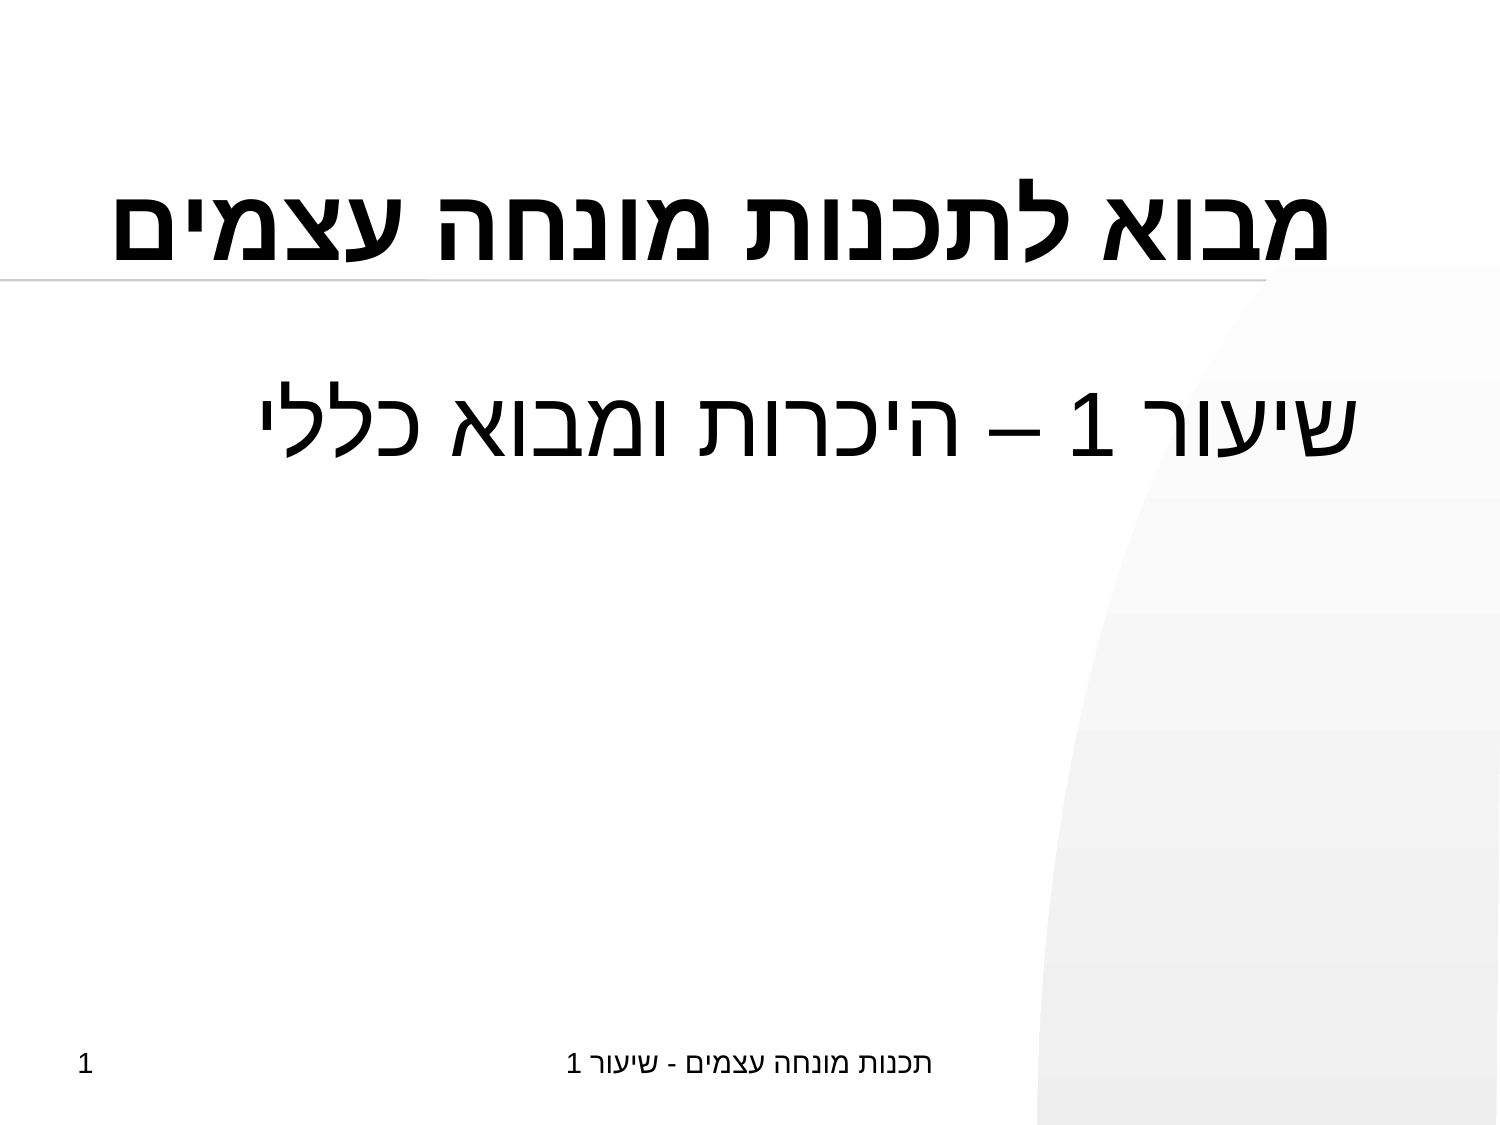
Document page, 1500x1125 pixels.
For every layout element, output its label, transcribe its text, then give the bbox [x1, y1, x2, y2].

text_box <number> [62, 1025, 375, 1100]
text_box תכנות מונחה עצמים - שיעור 1 [512, 1025, 987, 1100]
text_box מבוא לתכנות מונחה עצמים [24, 49, 1353, 288]
text_box שיעור 1 – היכרות ומבוא כללי [150, 284, 1441, 1005]
